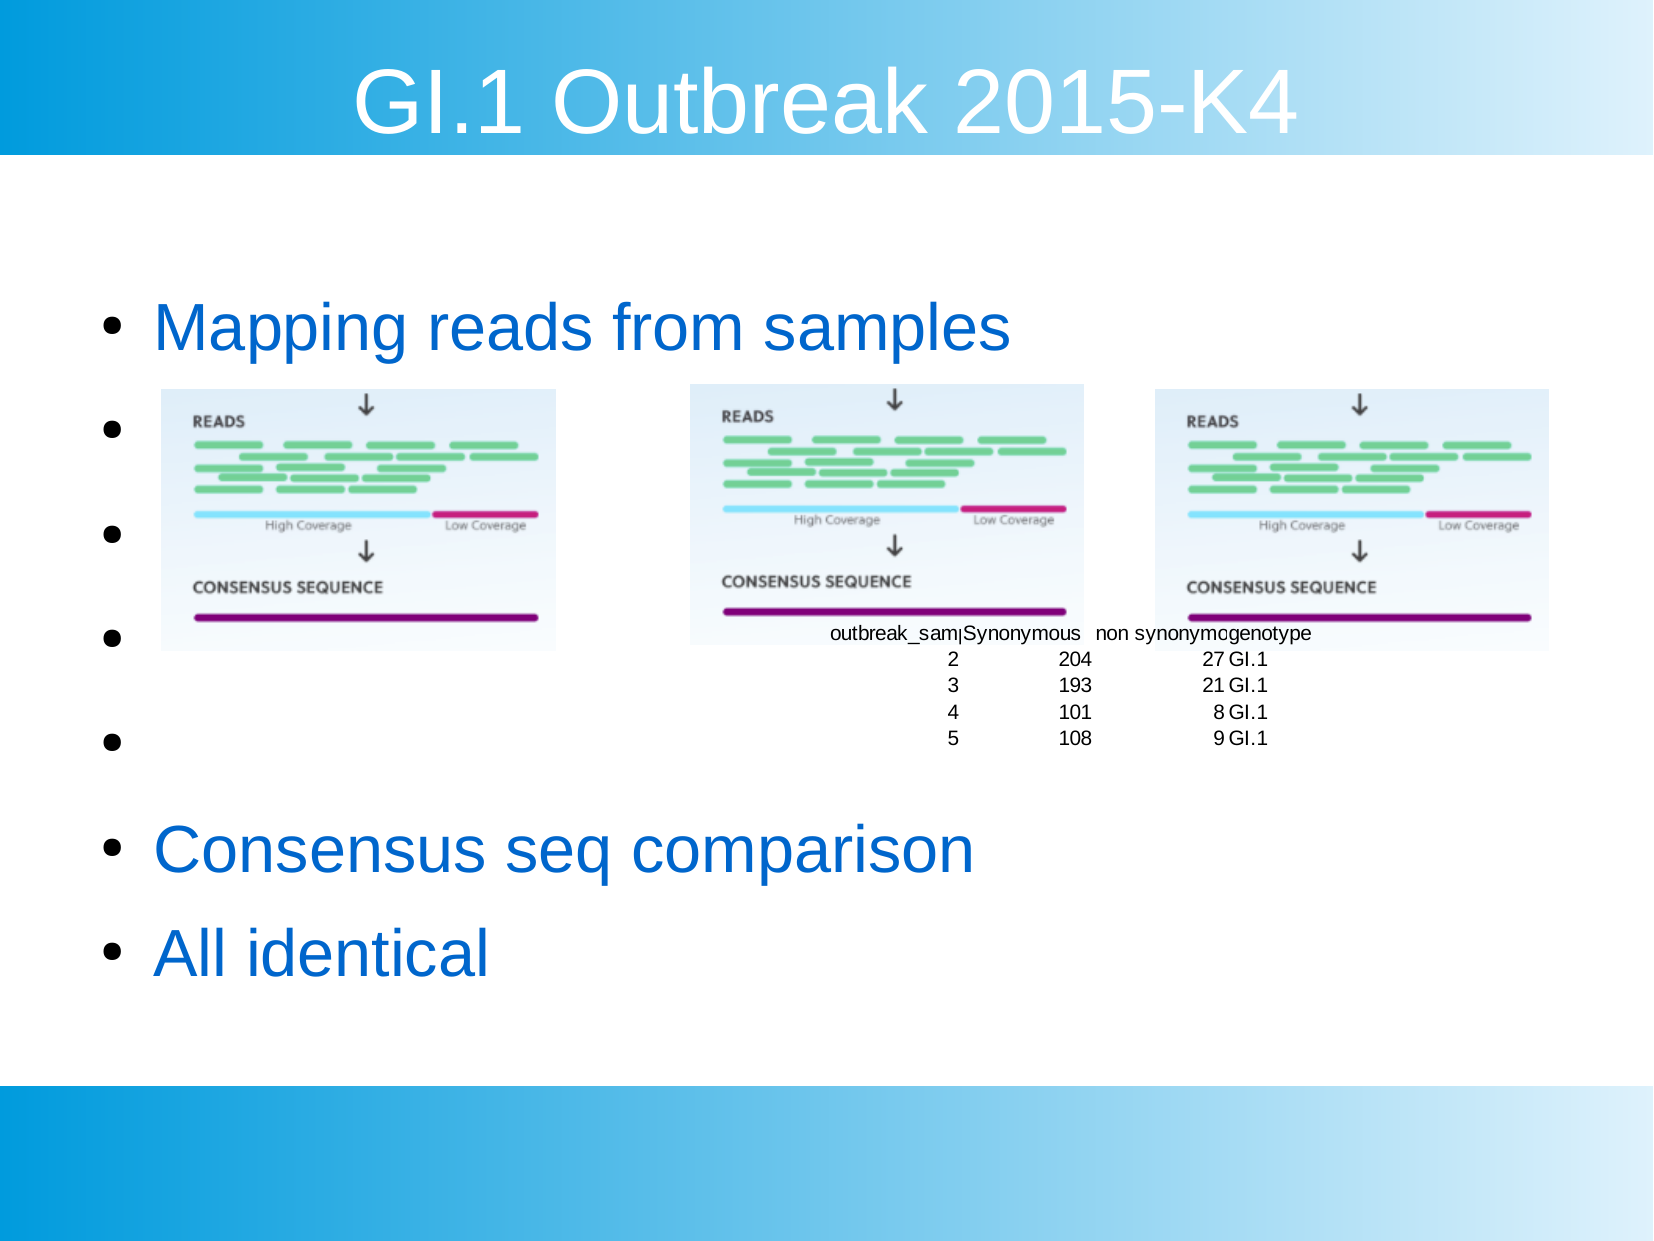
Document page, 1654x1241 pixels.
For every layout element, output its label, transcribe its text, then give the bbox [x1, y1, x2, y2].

title GI.1 Outbreak 2015-K4 [82, 49, 1571, 155]
chart [827, 620, 1362, 755]
picture [1155, 389, 1549, 651]
list Mapping reads from samples Consensus seq comparison All identical [82, 290, 1571, 1010]
picture [161, 389, 556, 651]
picture [690, 384, 1084, 646]
